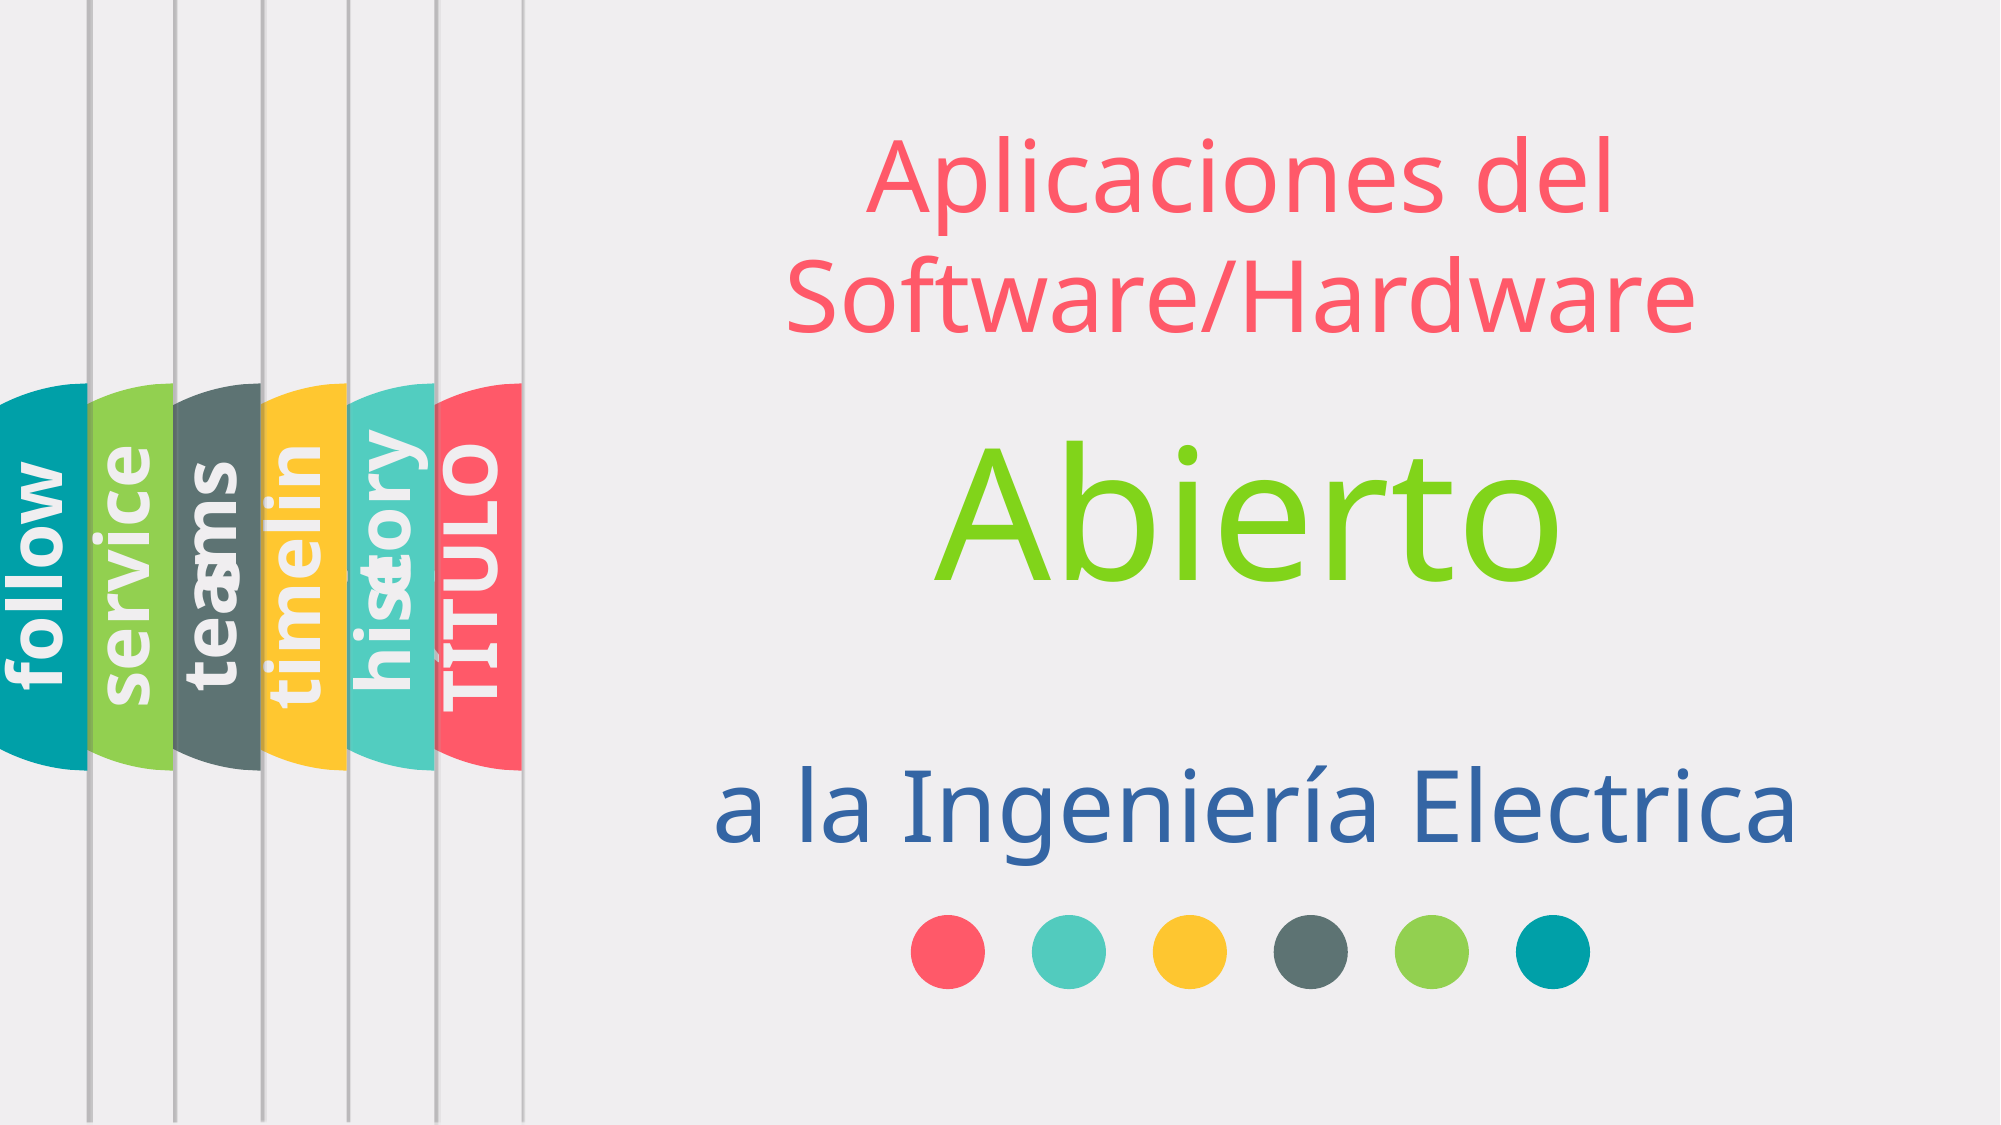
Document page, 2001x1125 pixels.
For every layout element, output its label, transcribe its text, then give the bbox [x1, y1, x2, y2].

text_box services [88, 412, 262, 740]
text_box [1031, 915, 1106, 990]
text_box a la Ingeniería Electrica [660, 735, 1854, 870]
text_box [1394, 915, 1469, 990]
text_box [0, 0, 522, 1125]
text_box [910, 915, 985, 990]
text_box [1152, 915, 1227, 990]
text_box timeline [262, 412, 433, 740]
text_box Abierto [654, 390, 1849, 625]
text_box follow [0, 412, 85, 740]
text_box TÍTULO [435, 413, 521, 741]
text_box [1273, 915, 1348, 990]
text_box [1515, 915, 1591, 990]
text_box Aplicaciones del Software/Hardware [645, 104, 1839, 360]
text_box history [347, 399, 434, 726]
